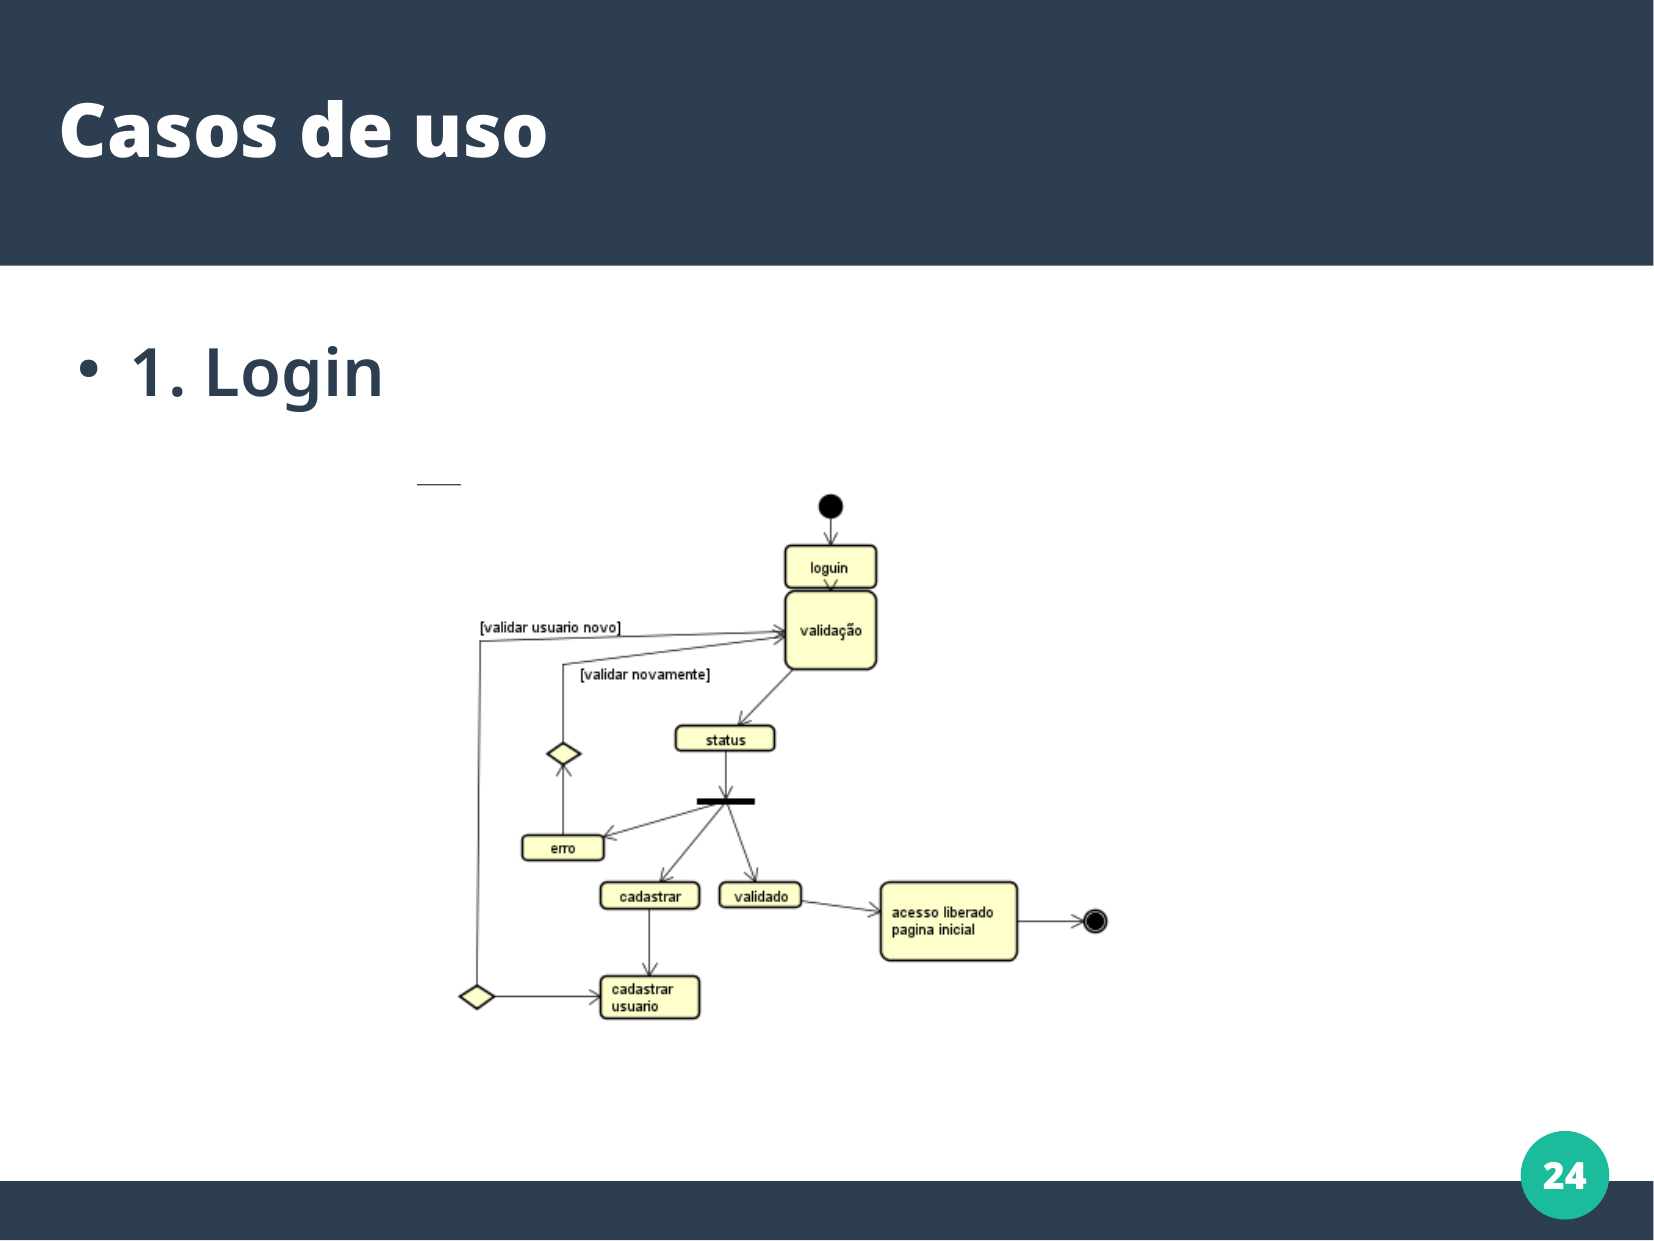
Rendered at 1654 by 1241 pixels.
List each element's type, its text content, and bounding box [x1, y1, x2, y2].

picture [417, 484, 1170, 1057]
title Casos de uso [59, 49, 1595, 207]
list 1. Login [59, 324, 1595, 1152]
